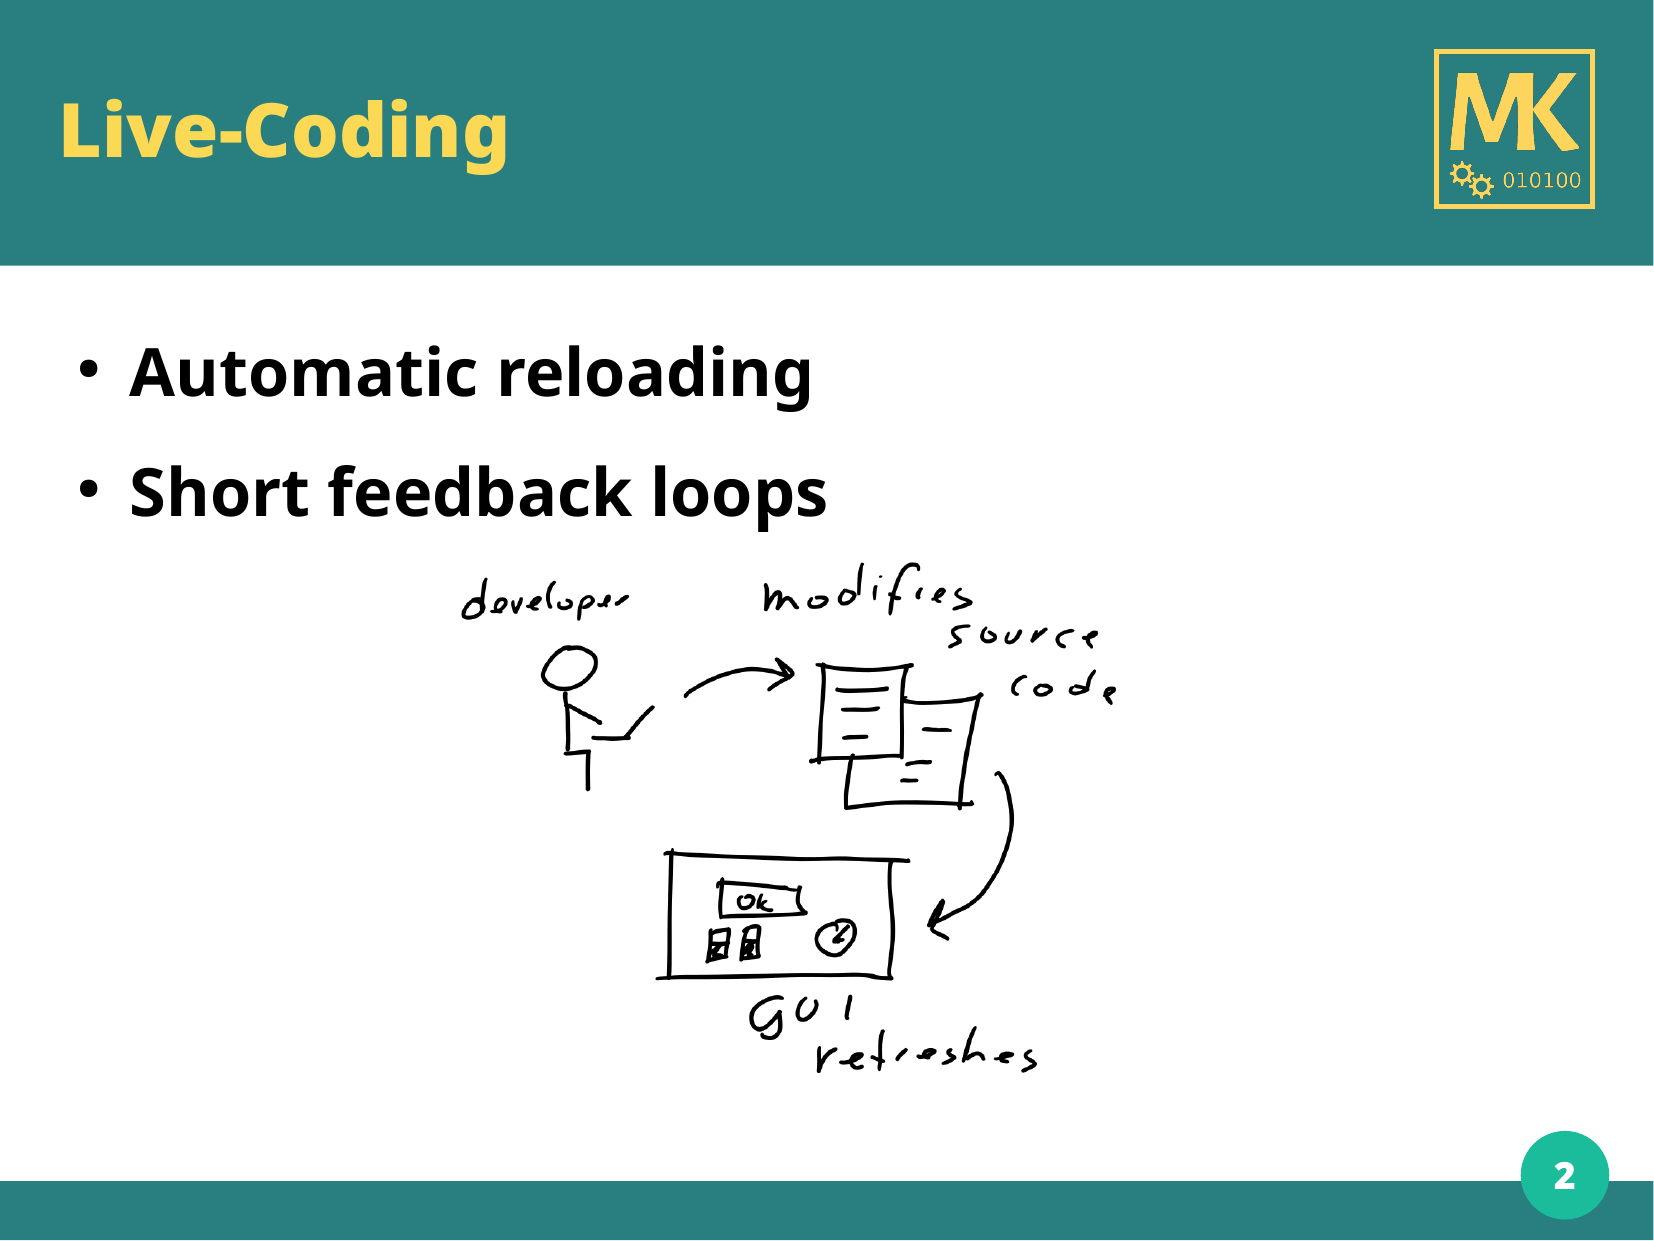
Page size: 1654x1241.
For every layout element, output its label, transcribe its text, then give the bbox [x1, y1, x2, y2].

title Live-Coding [59, 49, 1595, 207]
list Automatic reloading Short feedback loops [59, 324, 1595, 1152]
picture [454, 555, 1123, 1080]
